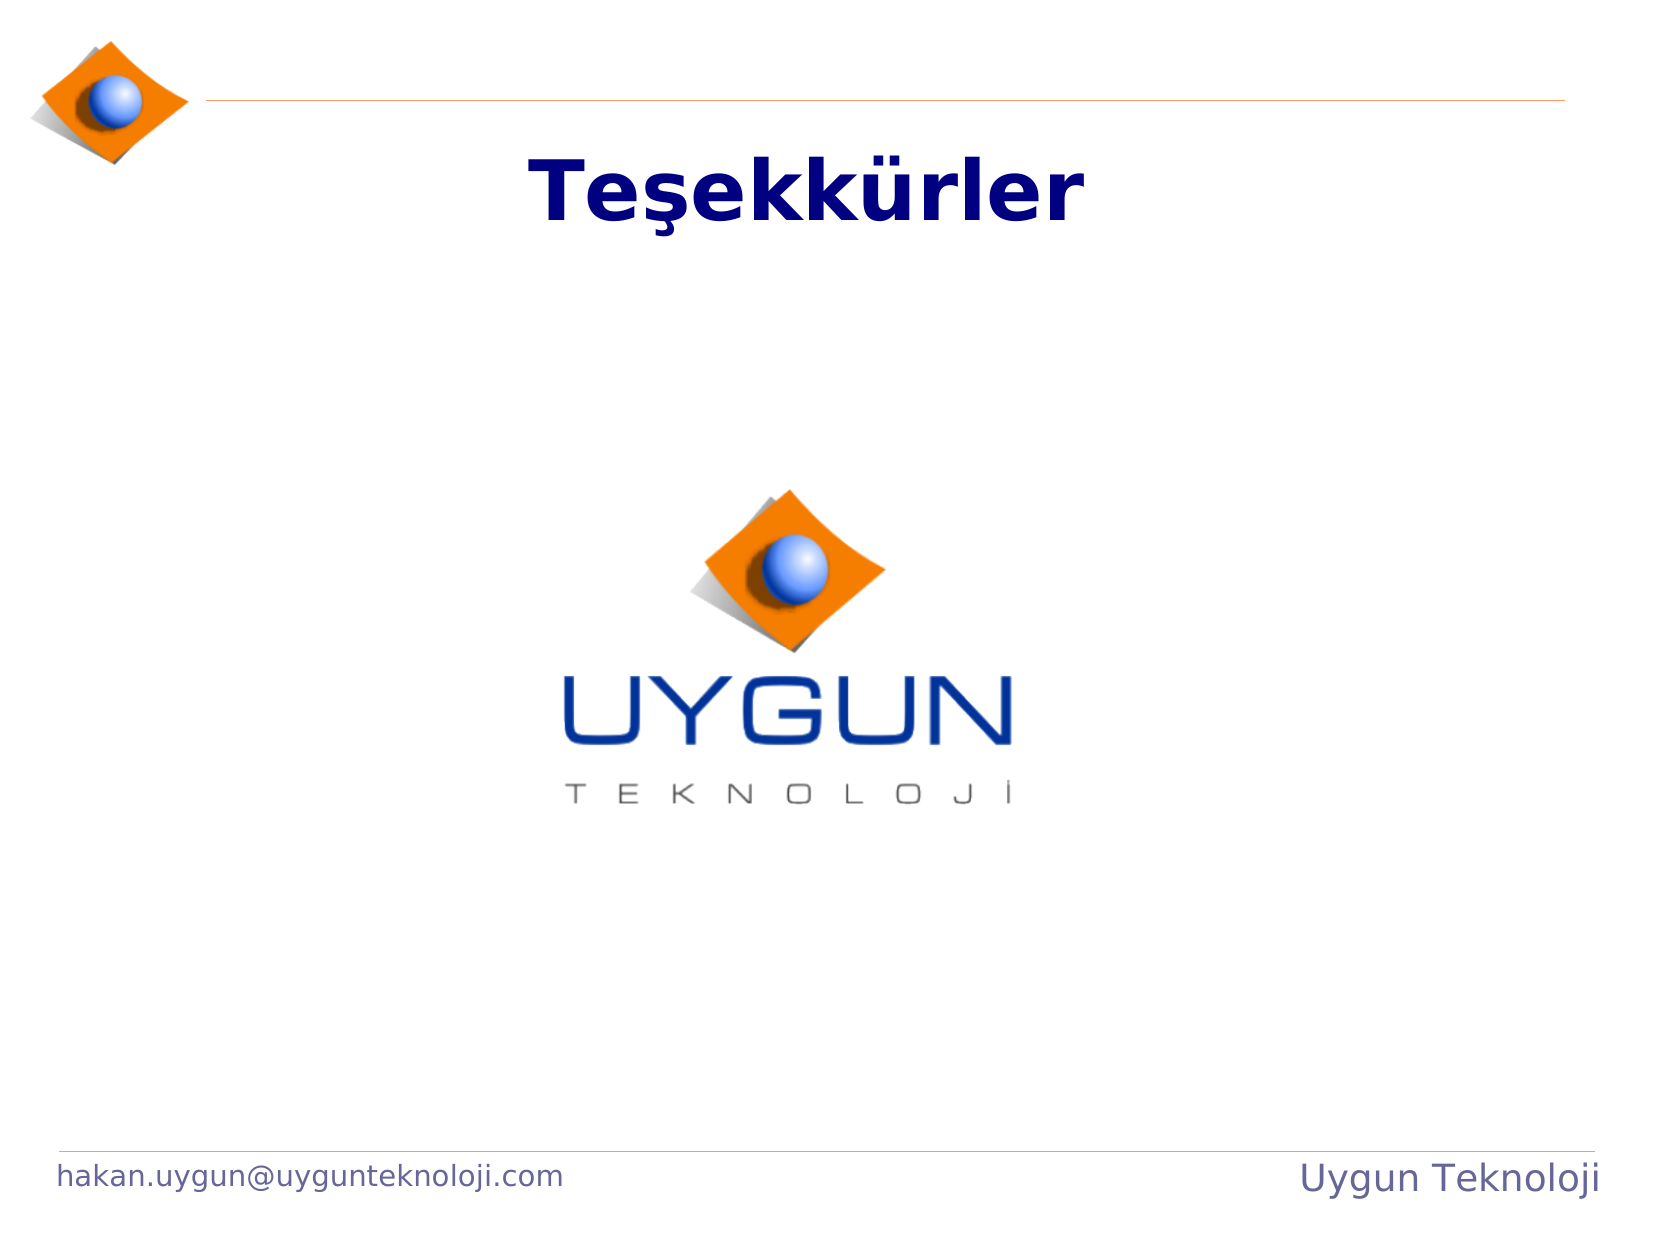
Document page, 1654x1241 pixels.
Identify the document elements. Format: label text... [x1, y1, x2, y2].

picture [29, 29, 191, 178]
text_box [76, 310, 1565, 1115]
title Teşekkürler [76, 88, 1565, 296]
